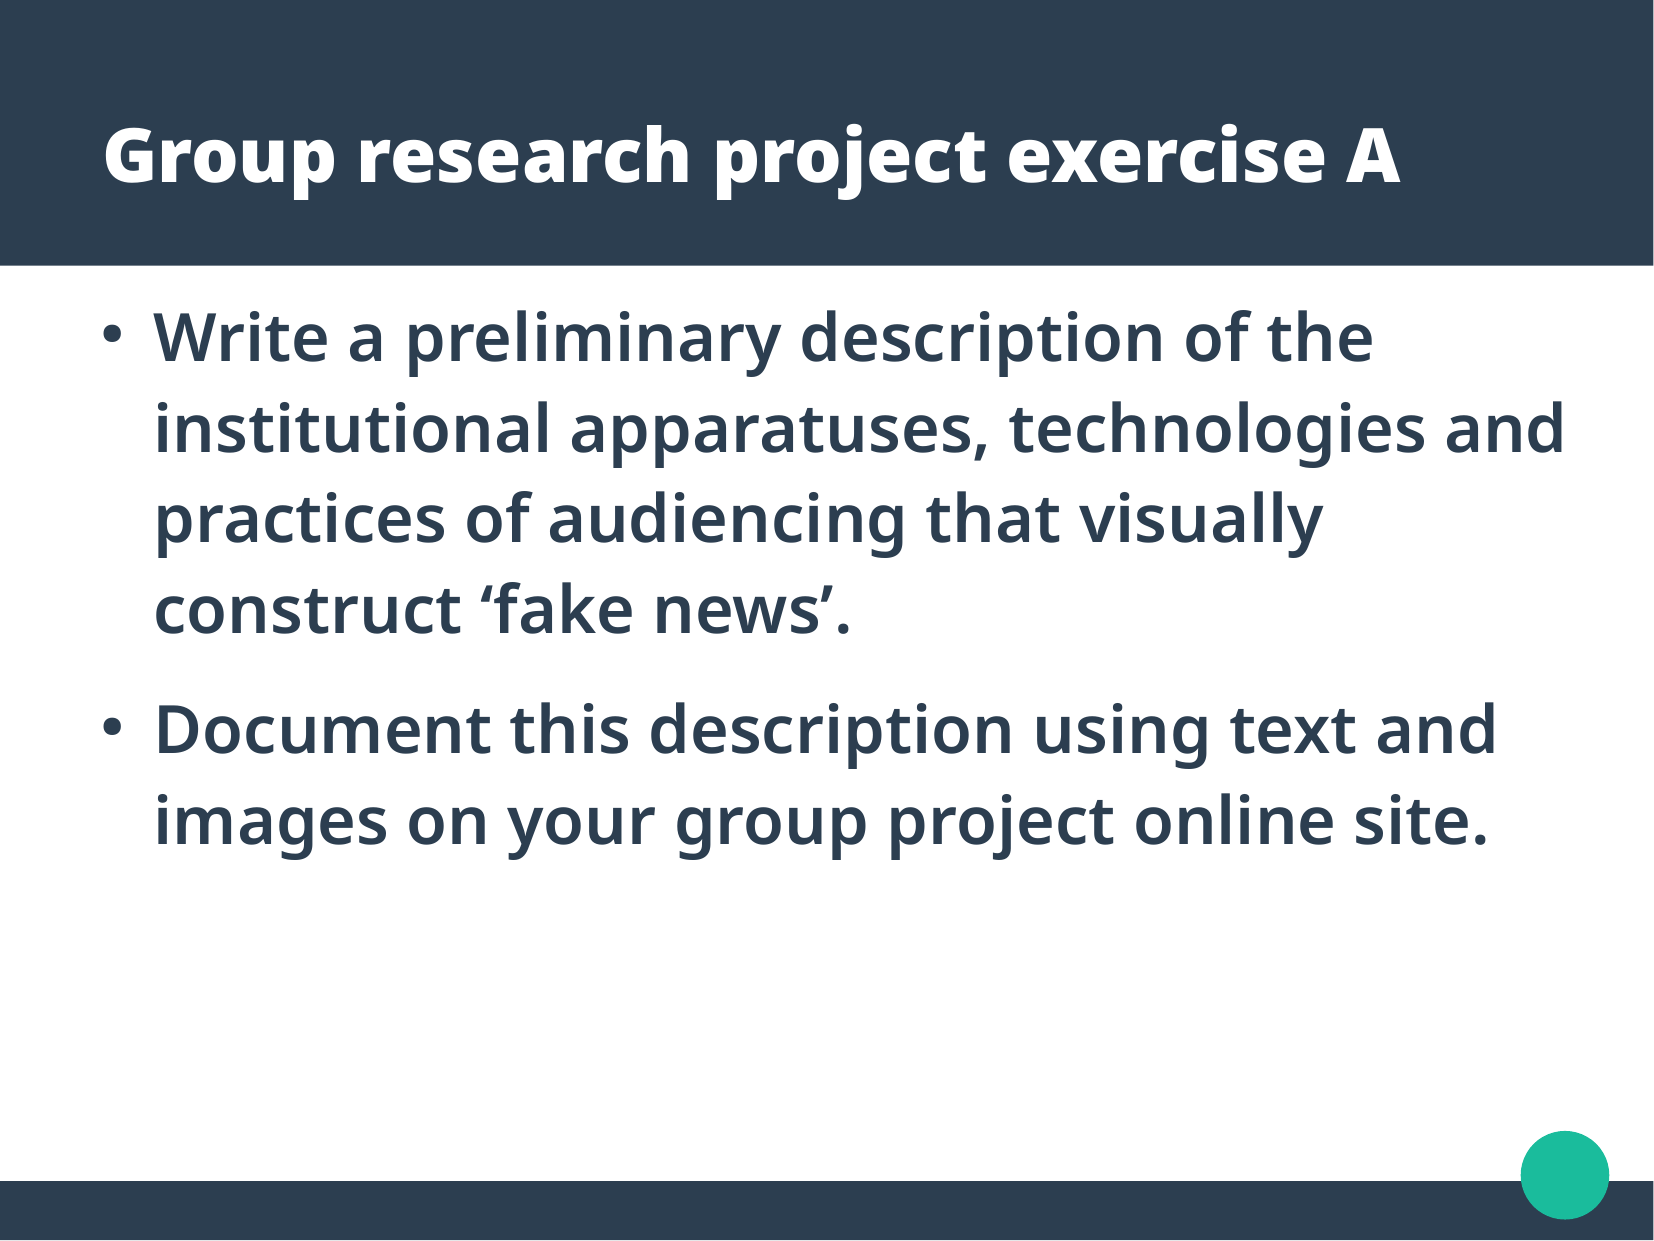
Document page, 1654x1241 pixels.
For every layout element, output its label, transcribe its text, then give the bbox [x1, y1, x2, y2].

list Write a preliminary description of the institutional apparatuses, technologies and practices of audiencing that visually construct ‘fake news’. Document this description using text and images on your group project online site. [82, 290, 1571, 1010]
title Group research project exercise A [82, 49, 1571, 257]
